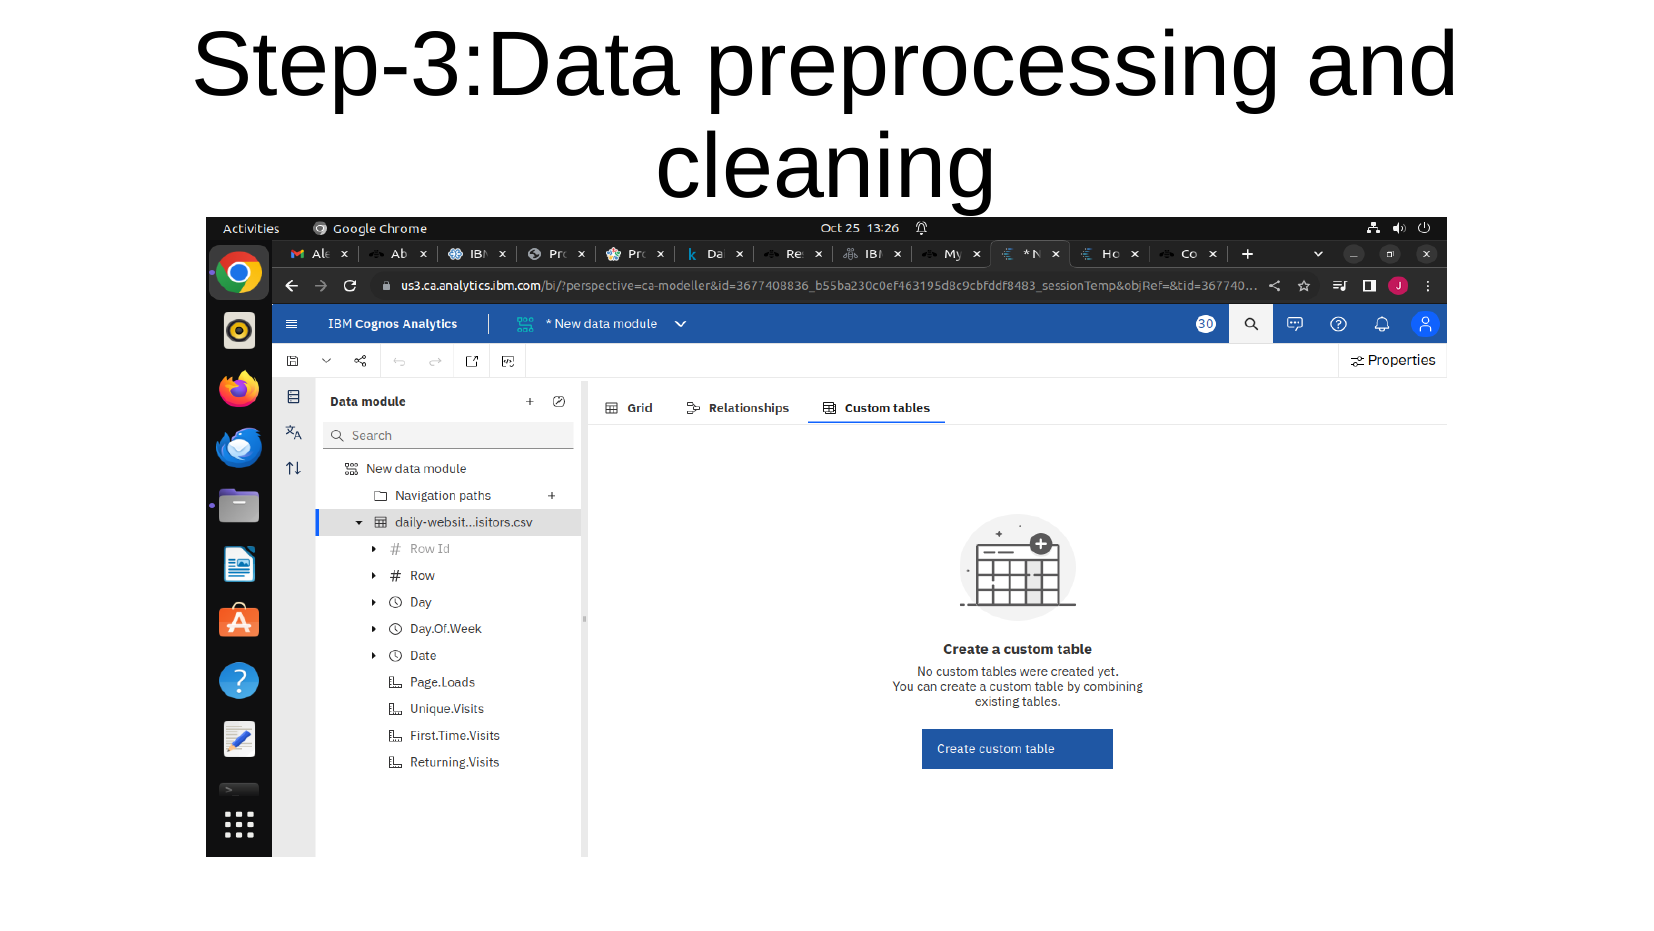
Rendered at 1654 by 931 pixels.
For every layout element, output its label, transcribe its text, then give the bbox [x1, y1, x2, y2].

picture [206, 217, 1447, 857]
title Step-3:Data preprocessing and cleaning [82, 12, 1571, 218]
